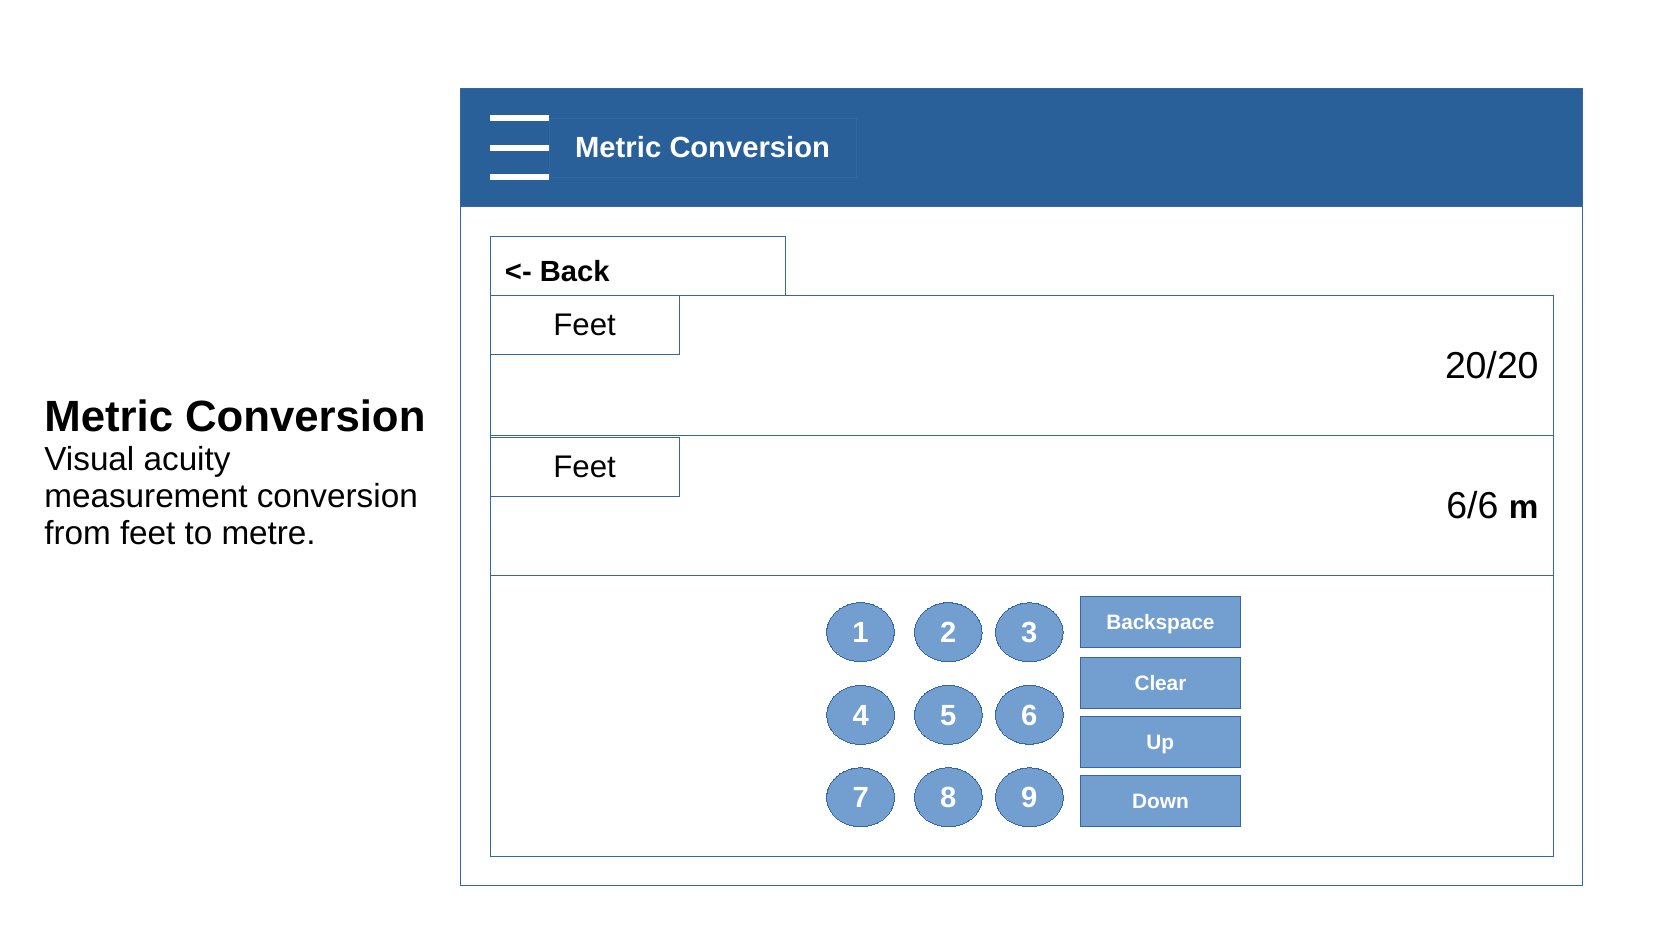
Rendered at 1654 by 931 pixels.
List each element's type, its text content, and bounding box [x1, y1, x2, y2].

text_box Up [1080, 716, 1241, 768]
text_box <- Back [490, 236, 786, 295]
text_box Metric Conversion [549, 118, 857, 178]
text_box Feet [490, 437, 680, 497]
text_box Down [1080, 775, 1241, 827]
text_box 5 [914, 685, 983, 745]
text_box 20/20 [490, 295, 1554, 435]
text_box 4 [826, 685, 895, 745]
text_box 6/6 m [490, 435, 1554, 576]
text_box 1 [826, 602, 895, 662]
text_box 7 [826, 767, 895, 827]
text_box 6 [995, 685, 1064, 745]
text_box 9 [995, 767, 1064, 827]
text_box Metric Conversion Visual acuity measurement conversion from feet to metre. [29, 384, 443, 643]
text_box Clear [1080, 657, 1241, 709]
text_box 2 [914, 602, 983, 662]
text_box 8 [914, 767, 983, 827]
text_box [460, 88, 1583, 886]
text_box Feet [490, 295, 680, 355]
text_box 3 [995, 602, 1064, 662]
text_box Backspace [1080, 596, 1241, 648]
